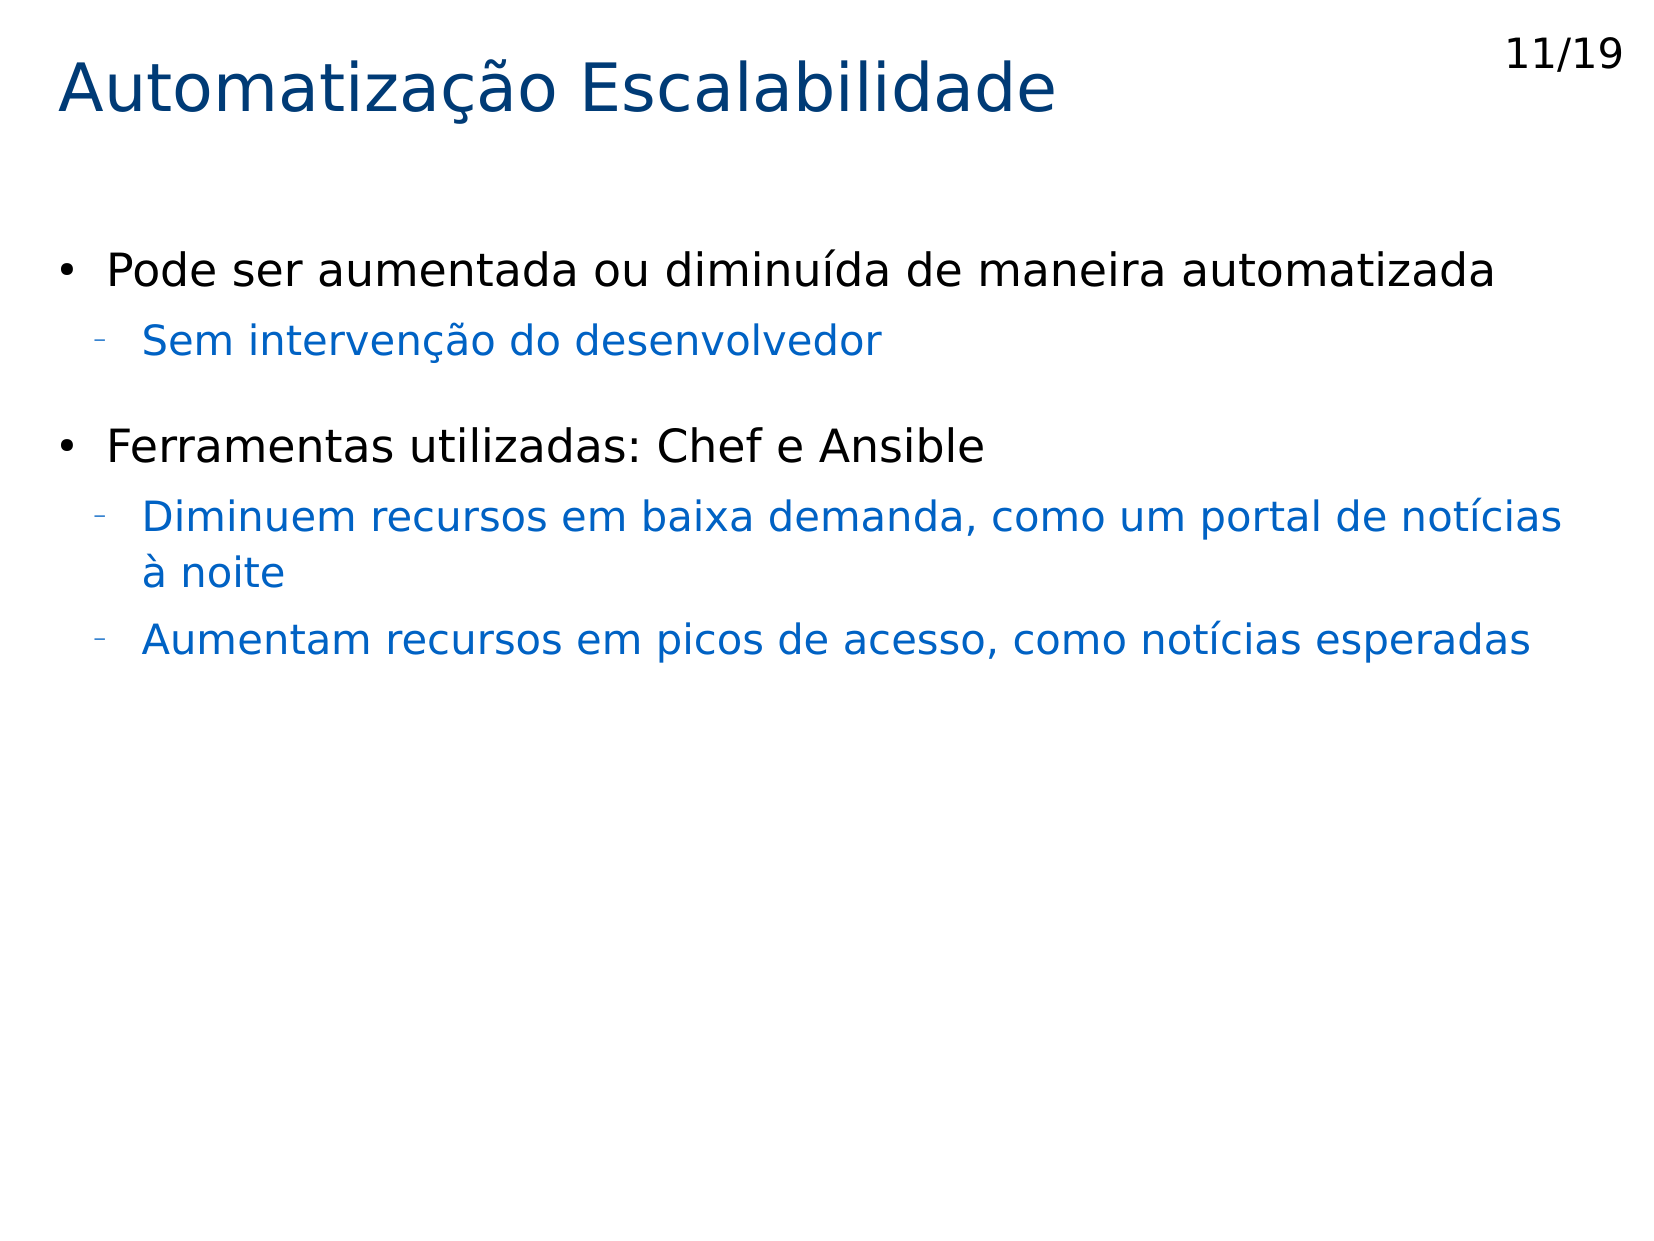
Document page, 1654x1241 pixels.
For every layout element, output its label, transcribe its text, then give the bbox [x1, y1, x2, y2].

title Automatização Escalabilidade [59, 29, 1506, 148]
list Pode ser aumentada ou diminuída de maneira automatizada Sem intervenção do desenvolvedor Ferramentas utilizadas: Chef e Ansible Diminuem recursos em baixa demanda, como um portal de notícias à noite Aumentam recursos em picos de acesso, como notícias esperadas [59, 236, 1595, 1211]
